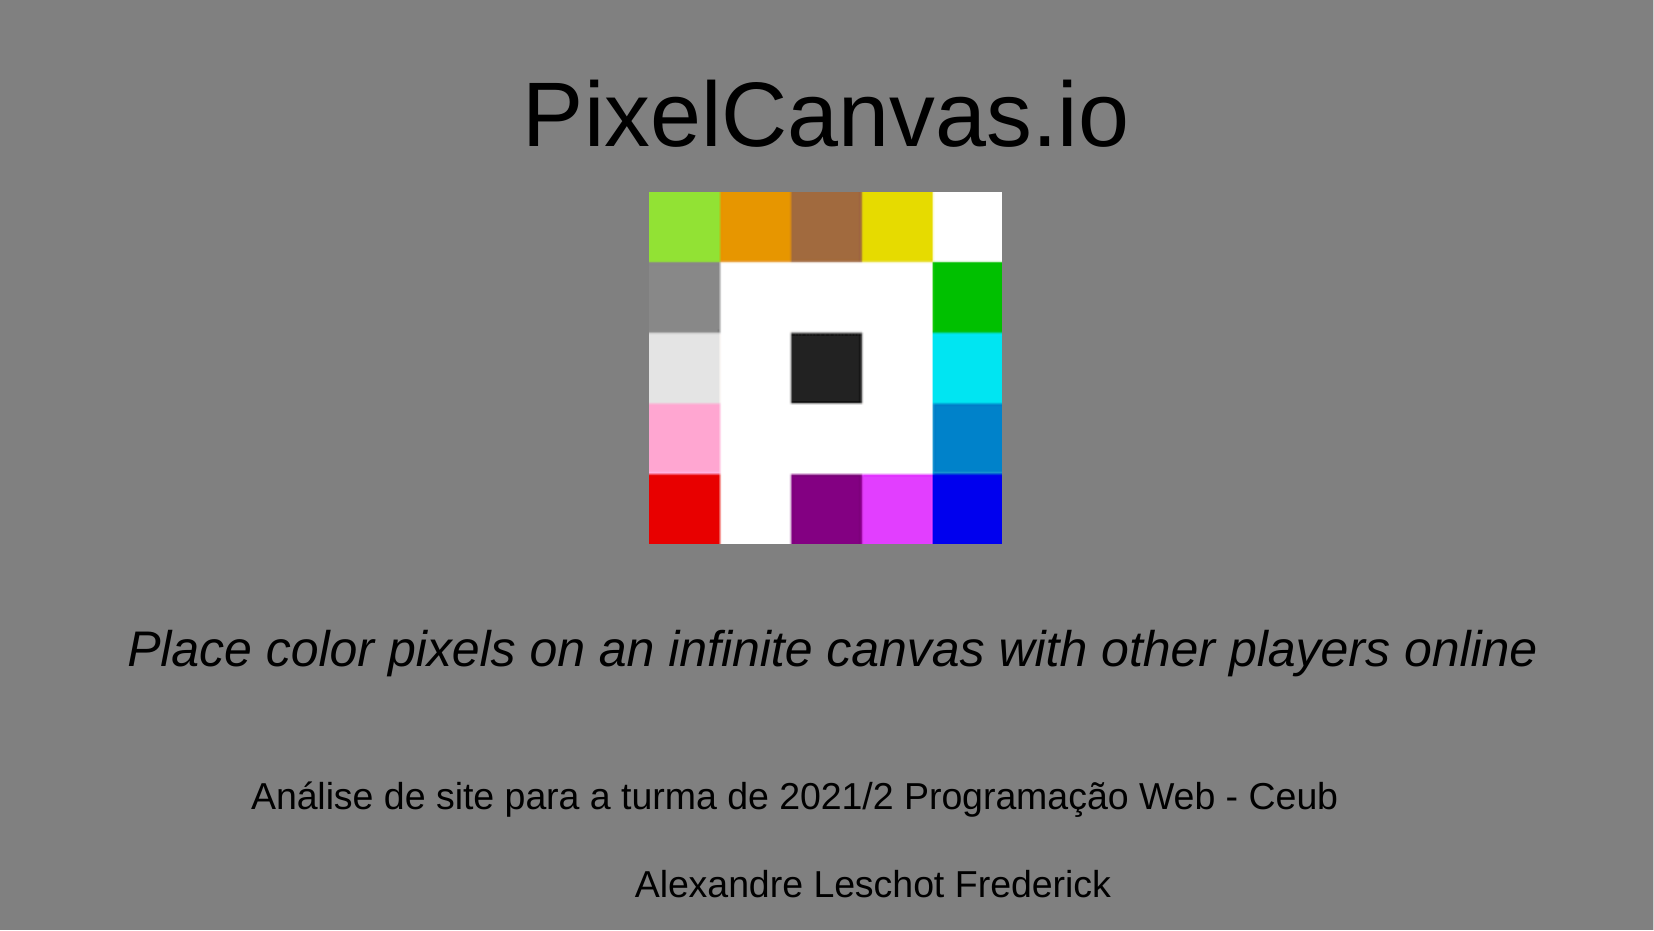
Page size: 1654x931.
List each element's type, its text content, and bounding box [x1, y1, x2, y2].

subtitle Place color pixels on an infinite canvas with other players online [88, 531, 1577, 768]
picture [649, 192, 1002, 544]
text_box Análise de site para a turma de 2021/2 Programação Web - Ceub [236, 767, 1354, 825]
title PixelCanvas.io [82, 37, 1571, 193]
text_box Alexandre Leschot Frederick [620, 856, 1127, 914]
